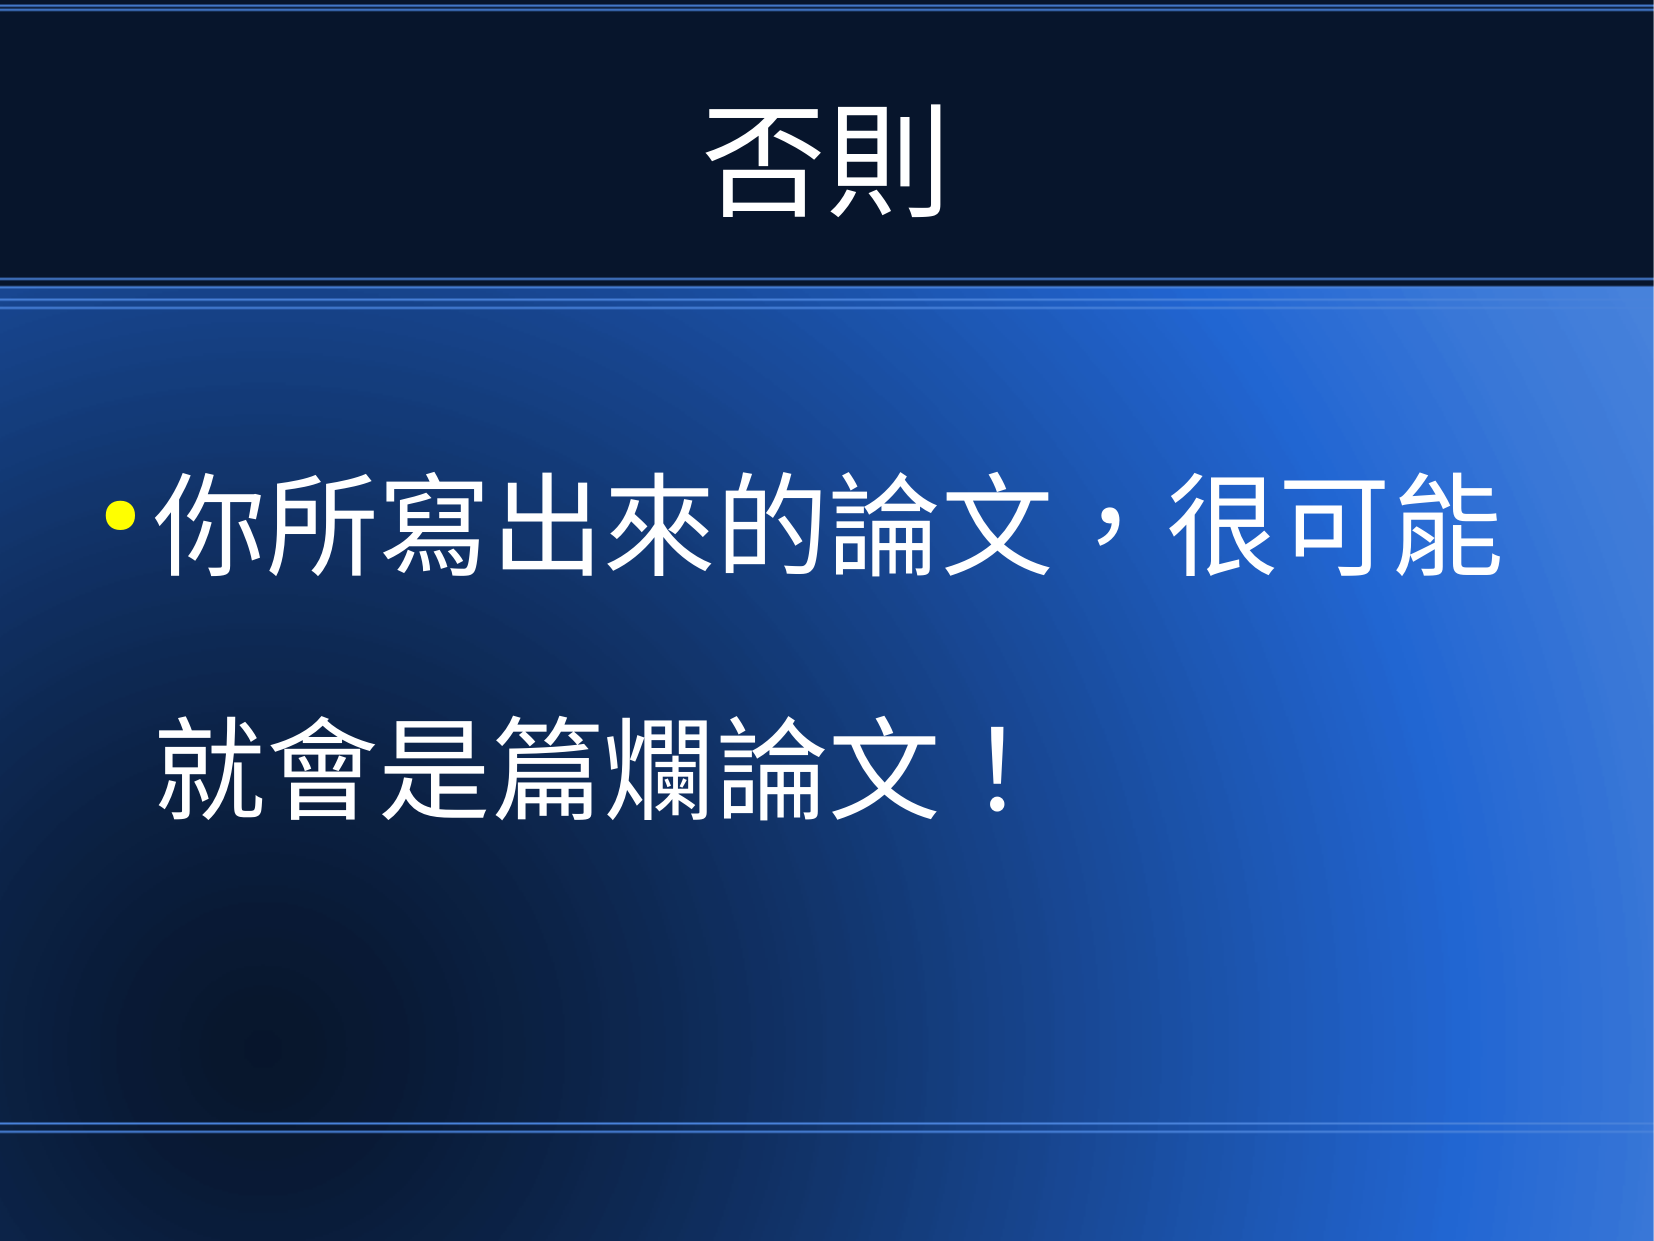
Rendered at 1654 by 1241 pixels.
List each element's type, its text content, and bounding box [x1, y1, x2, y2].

picture [0, 0, 1654, 1241]
title 否則 [82, 49, 1571, 257]
list 你所寫出來的論文，很可能就會是篇爛論文！ [82, 355, 1571, 1241]
